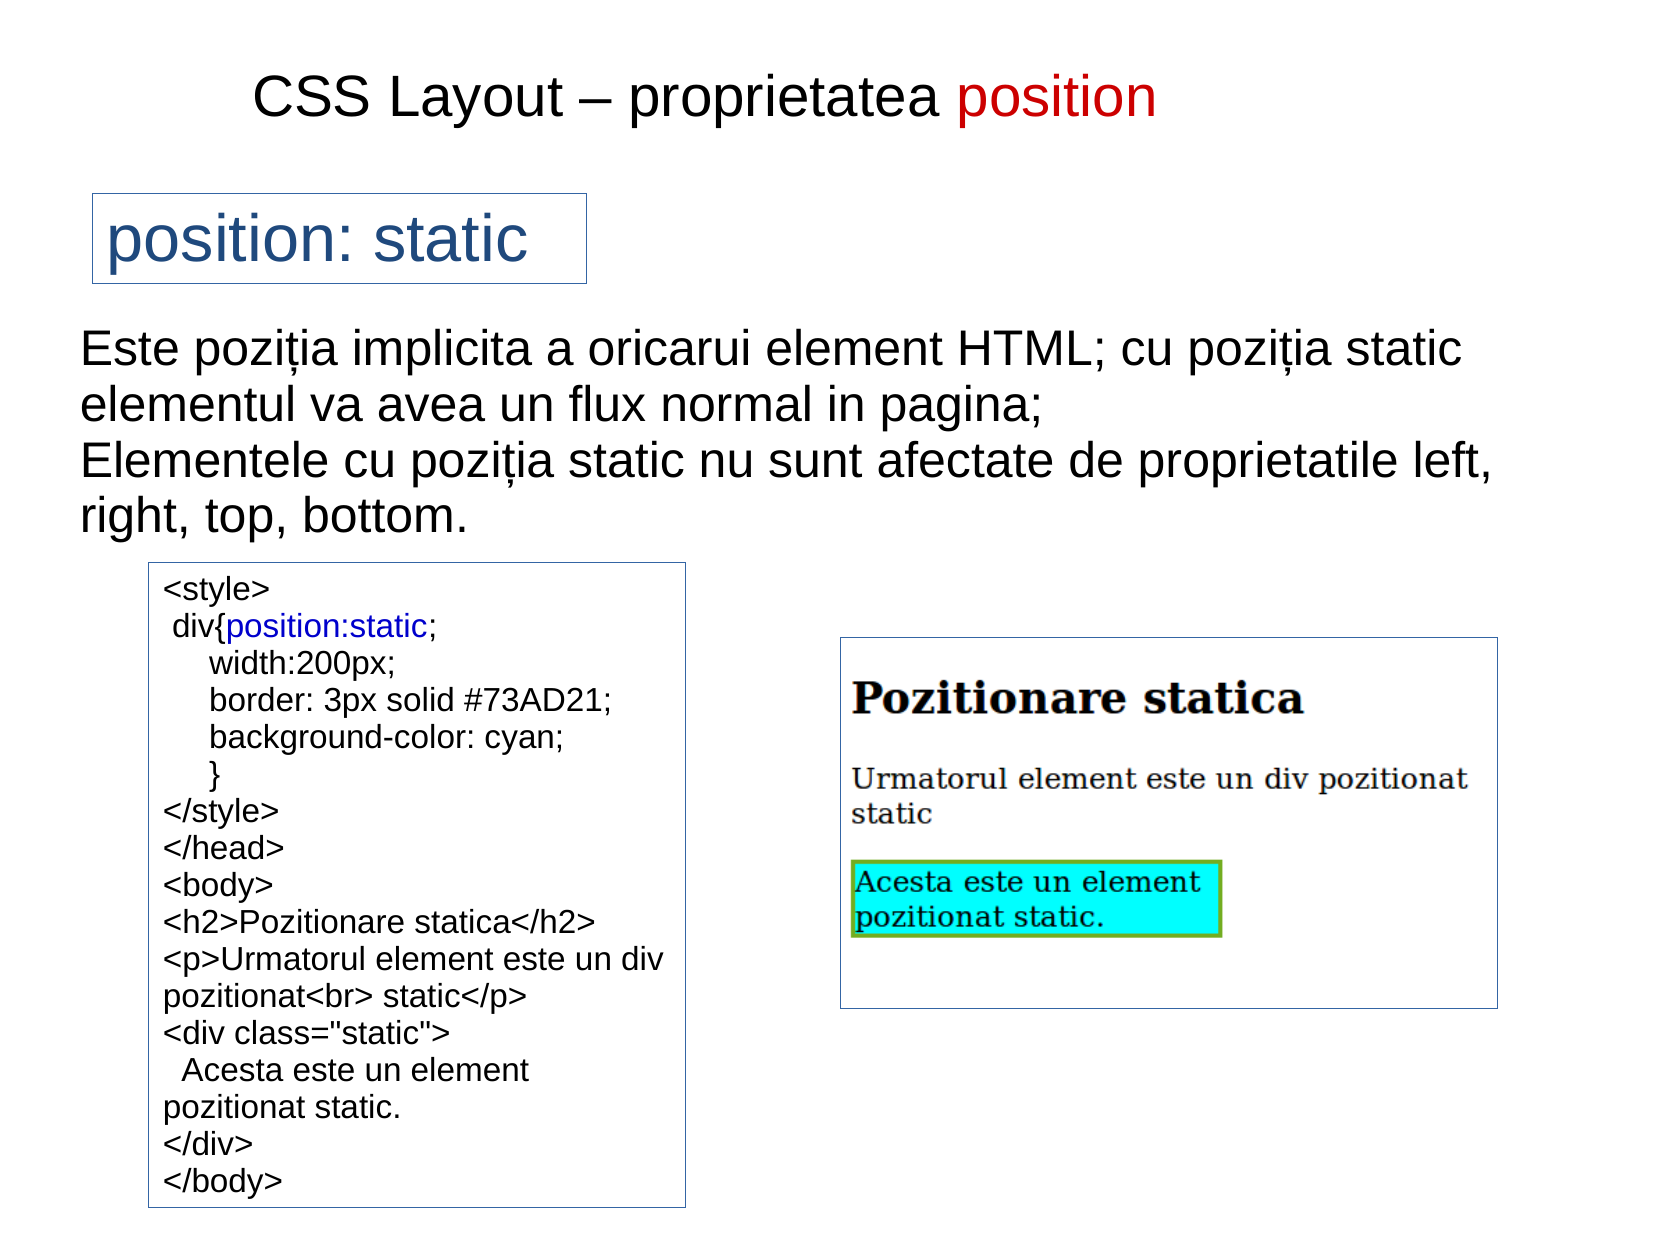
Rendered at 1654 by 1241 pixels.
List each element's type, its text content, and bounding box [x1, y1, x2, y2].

text_box Este poziția implicita a oricarui element HTML; cu poziția static elementul va avea un flux normal in pagina; Elementele cu poziția static nu sunt afectate de proprietatile left, right, top, bottom. [64, 312, 1510, 551]
text_box <style> div{position:static; width:200px; border: 3px solid #73AD21; background-color: cyan; } </style> </head> <body> <h2>Pozitionare statica</h2> <p>Urmatorul element este un div pozitionat<br> static</p> <div class="static"> Acesta este un element pozitionat static. </div> </body> [148, 562, 686, 1208]
picture [840, 637, 1498, 1009]
text_box position: static [92, 193, 587, 284]
text_box CSS Layout – proprietatea position [237, 56, 1174, 137]
